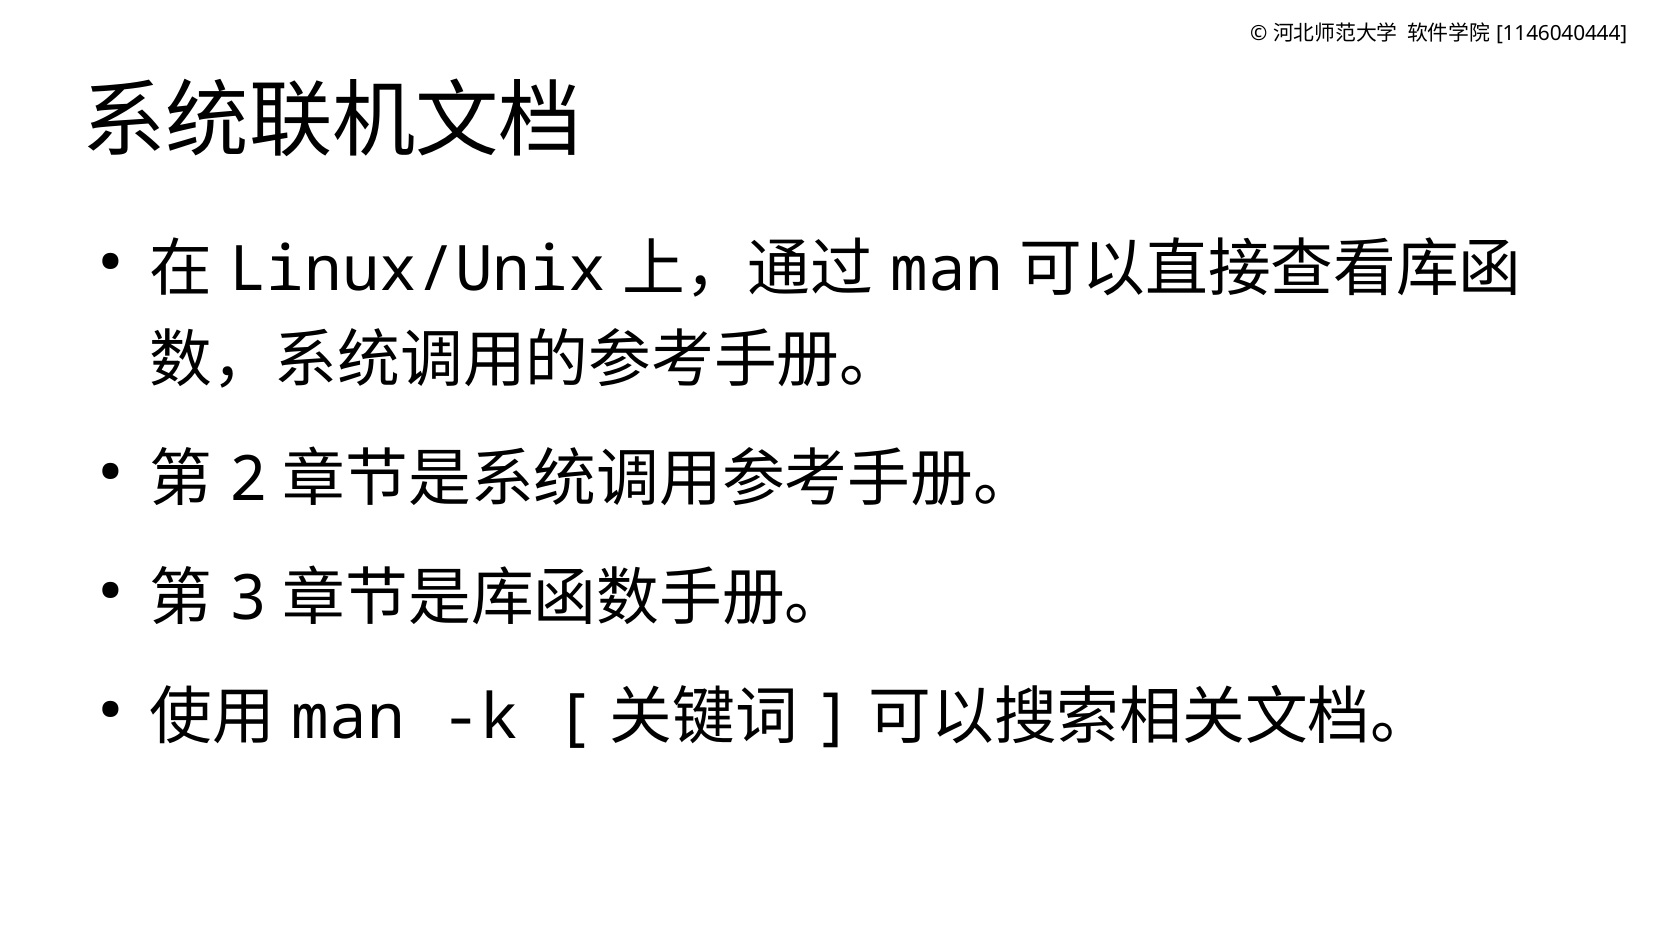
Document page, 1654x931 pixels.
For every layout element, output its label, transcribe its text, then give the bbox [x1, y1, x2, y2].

list 在Linux/Unix上，通过man可以直接查看库函数，系统调用的参考手册。 第2章节是系统调用参考手册。 第3章节是库函数手册。 使用man -k [关键词]可以搜索相关文档。 [82, 217, 1571, 758]
title 系统联机文档 [82, 37, 1571, 189]
